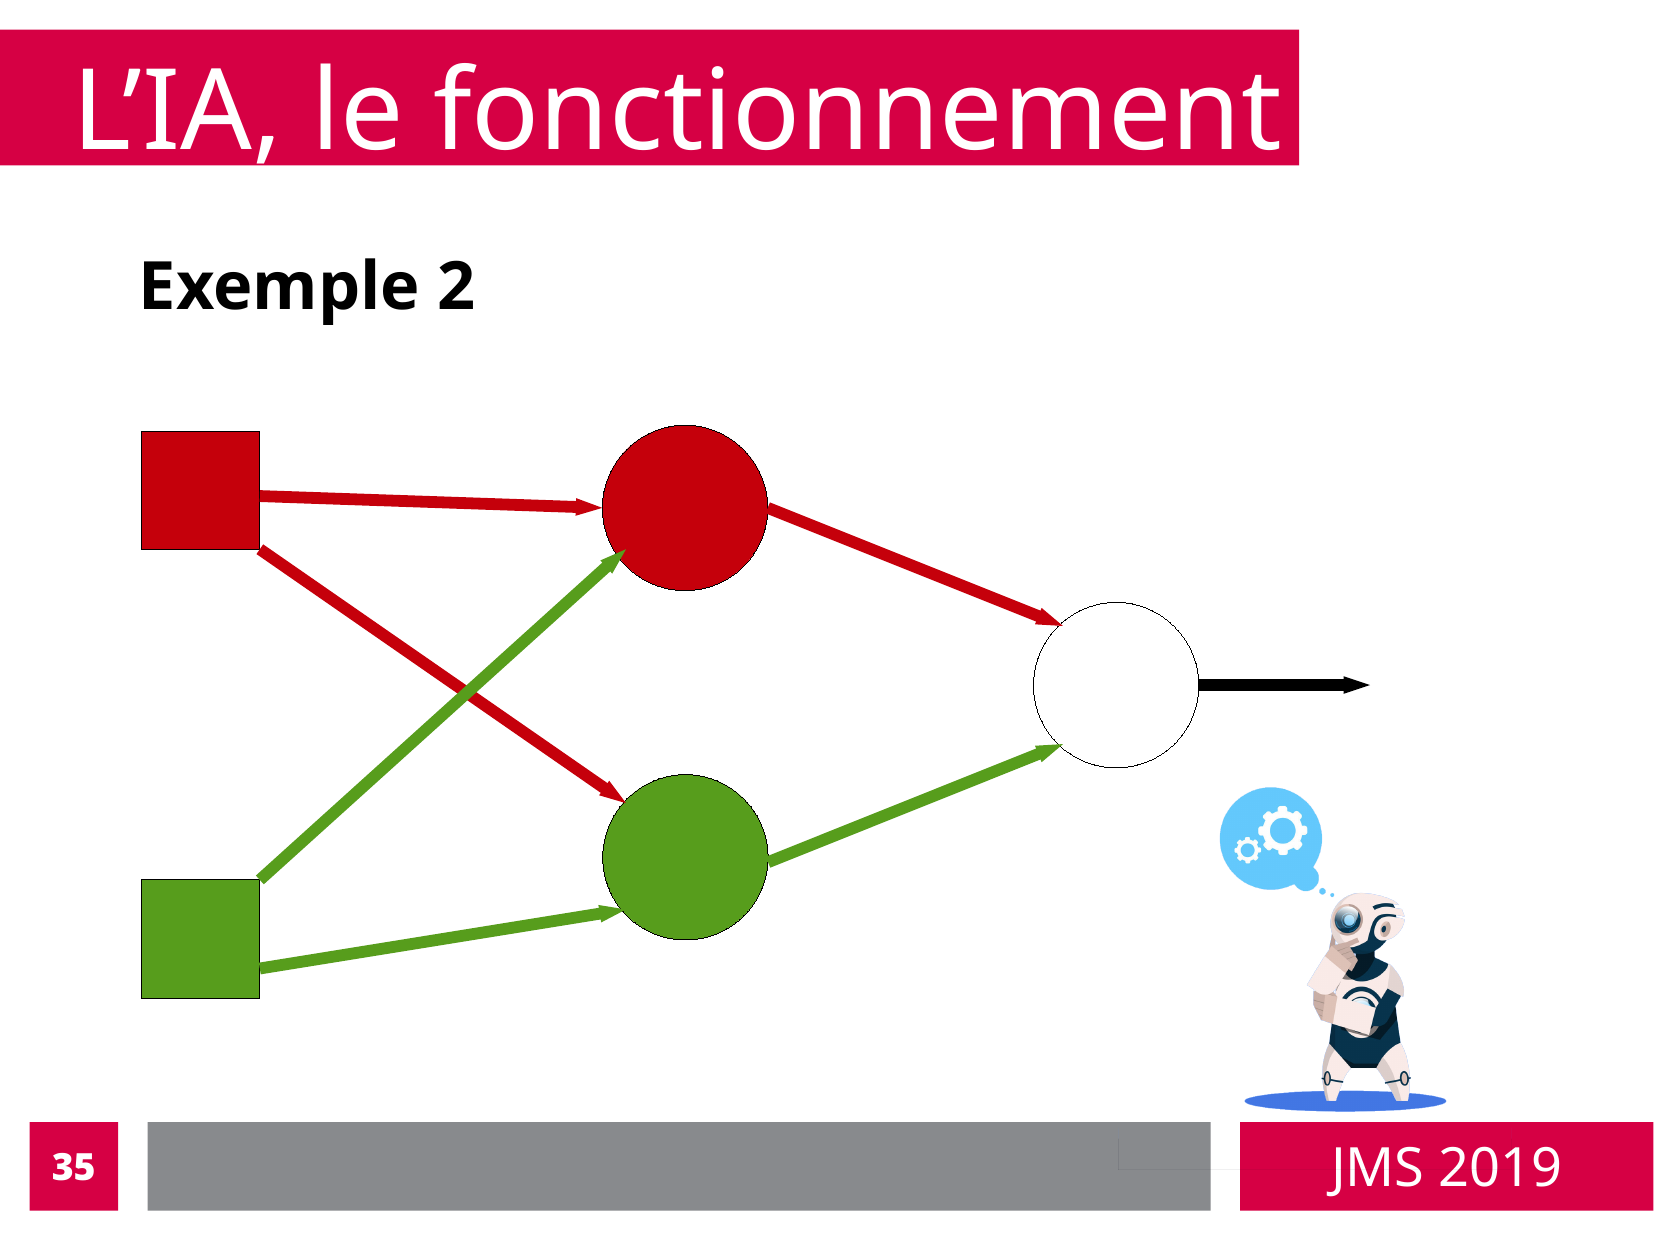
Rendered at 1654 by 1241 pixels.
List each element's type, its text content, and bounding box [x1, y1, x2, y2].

text_box [602, 425, 768, 591]
text_box Exemple 2 [0, 237, 615, 330]
text_box [141, 431, 260, 550]
text_box [1033, 602, 1199, 768]
text_box [141, 879, 260, 999]
title L’IA, le fonctionnement [0, 29, 1371, 178]
text_box [602, 774, 769, 940]
picture [1118, 744, 1512, 1170]
